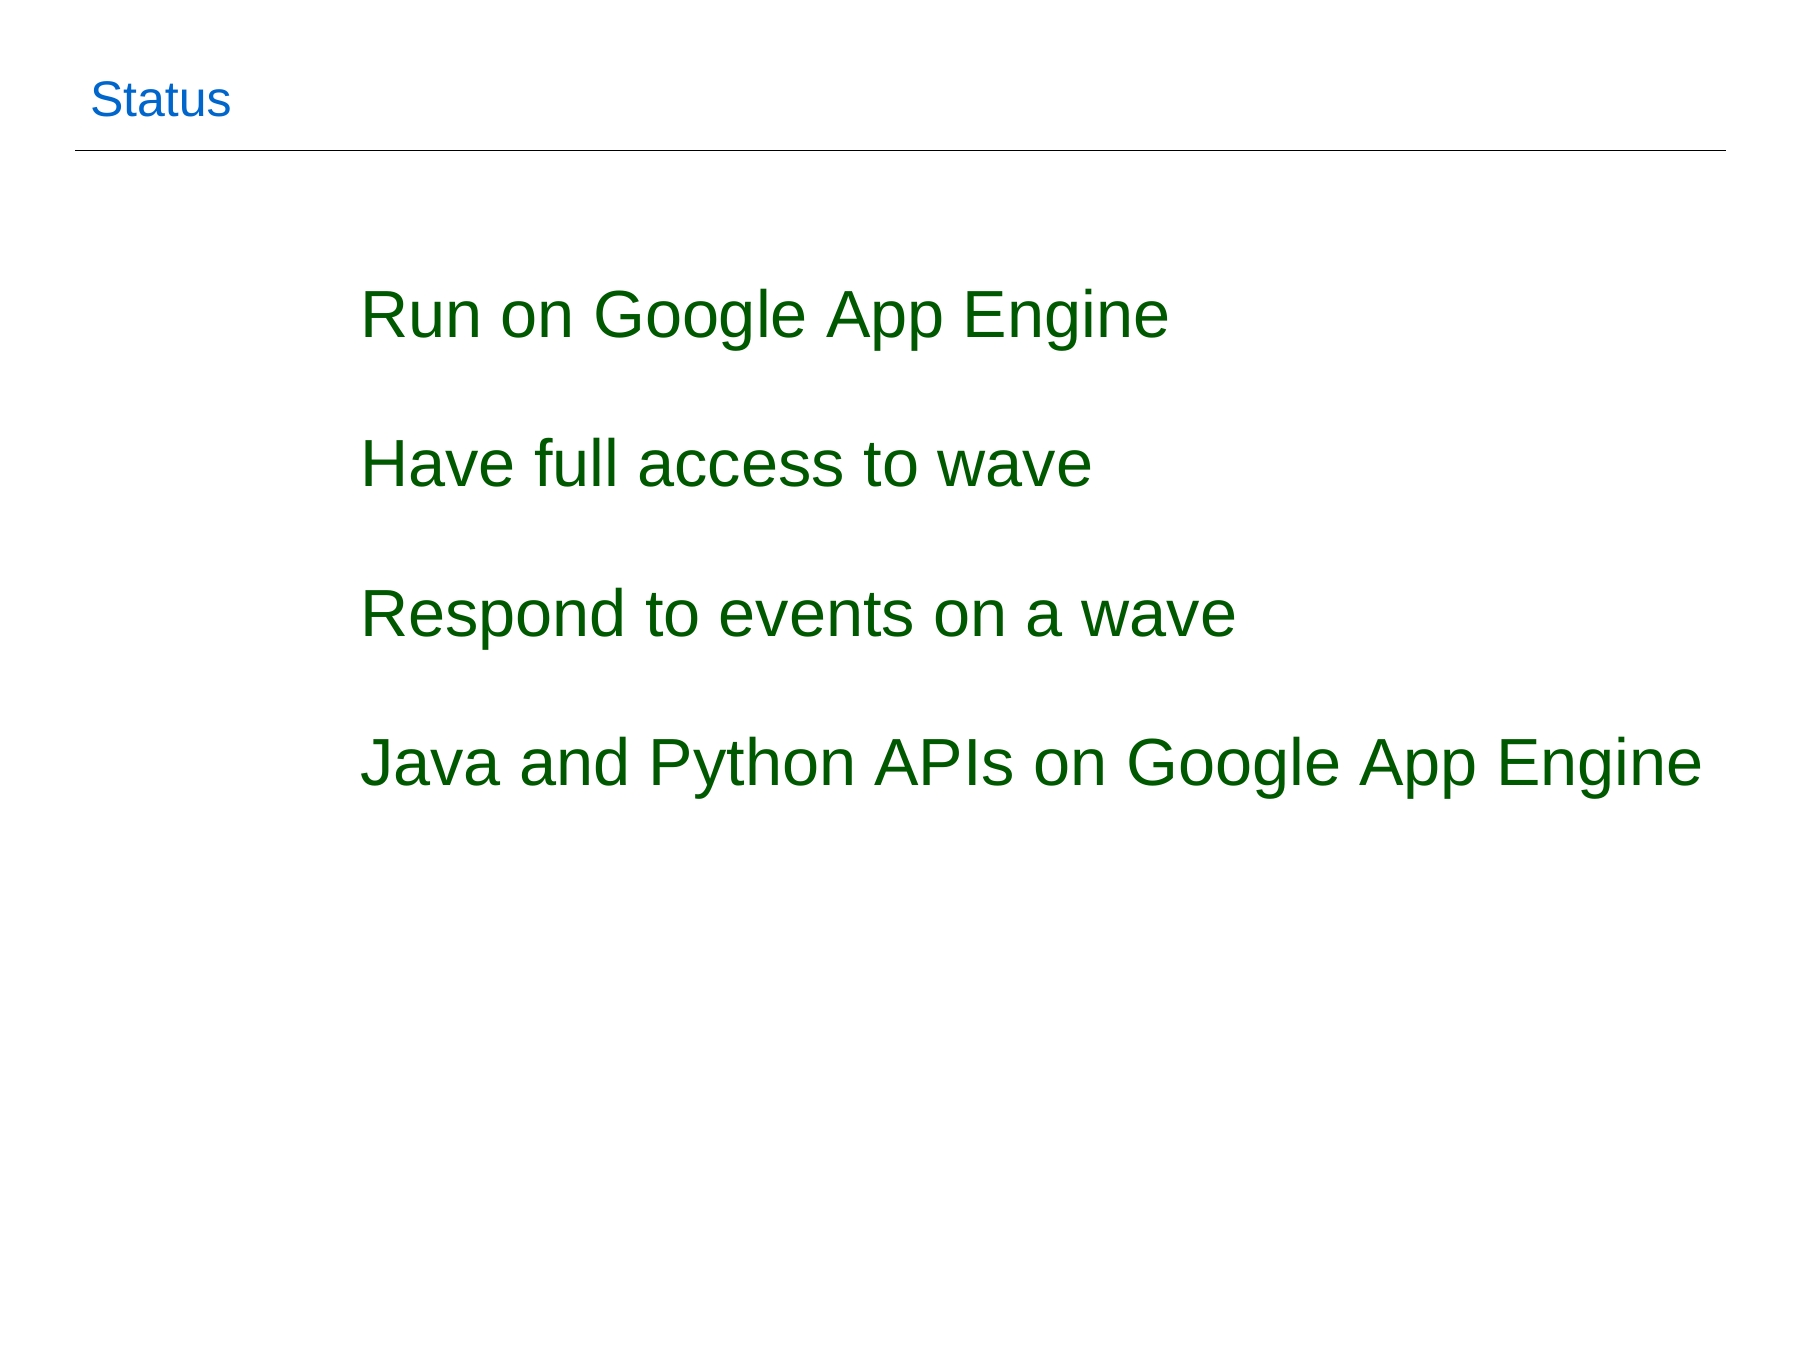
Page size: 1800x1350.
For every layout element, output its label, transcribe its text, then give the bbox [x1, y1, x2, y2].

title Status [90, 61, 1710, 142]
subtitle Run on Google App Engine Have full access to wave Respond to events on a wave Java and Python APIs on Google App Engine [360, 276, 1710, 1200]
